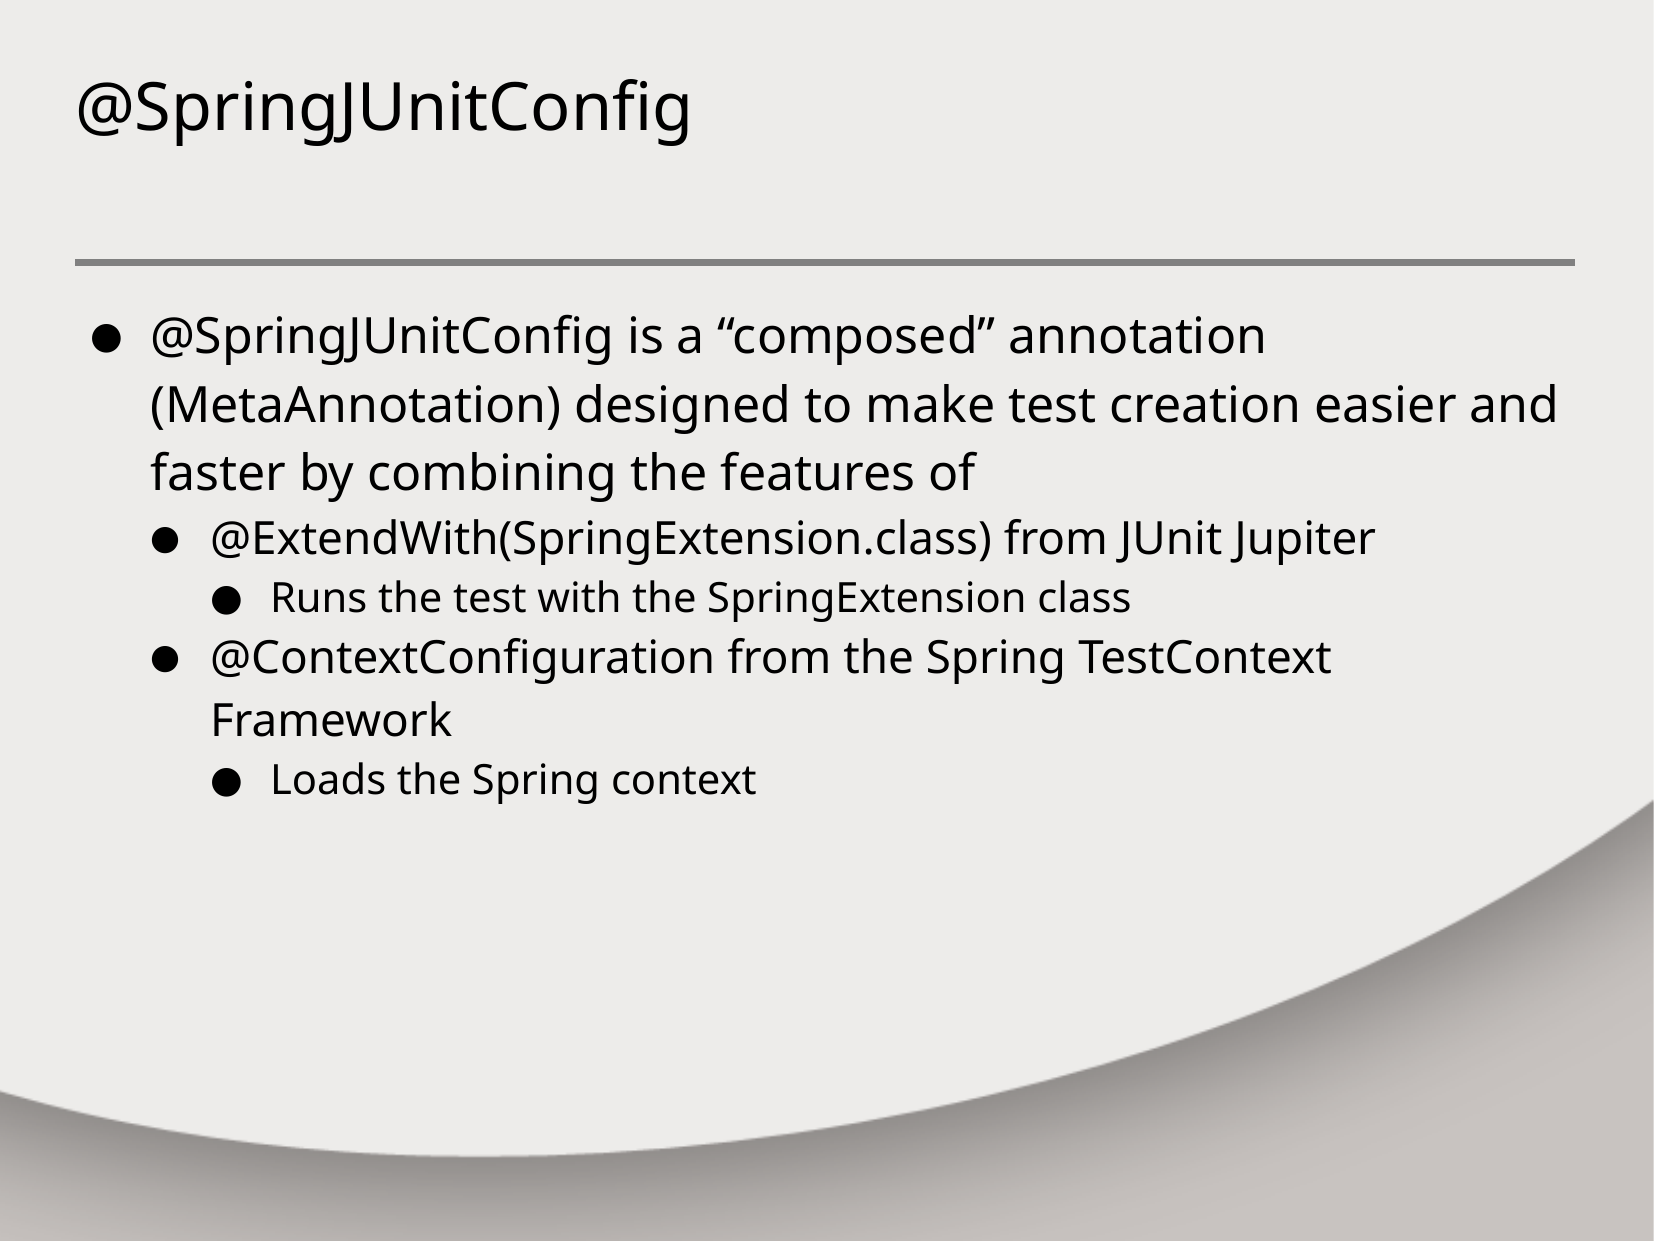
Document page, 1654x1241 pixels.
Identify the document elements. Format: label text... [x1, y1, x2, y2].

list @SpringJUnitConfig is a “composed” annotation (MetaAnnotation) designed to make test creation easier and faster by combining the features of @ExtendWith(SpringExtension.class) from JUnit Jupiter Runs the test with the SpringExtension class @ContextConfiguration from the Spring TestContext Framework Loads the Spring context [90, 300, 1565, 1152]
picture [0, 0, 1654, 1241]
title @SpringJUnitConfig [75, 75, 1576, 226]
